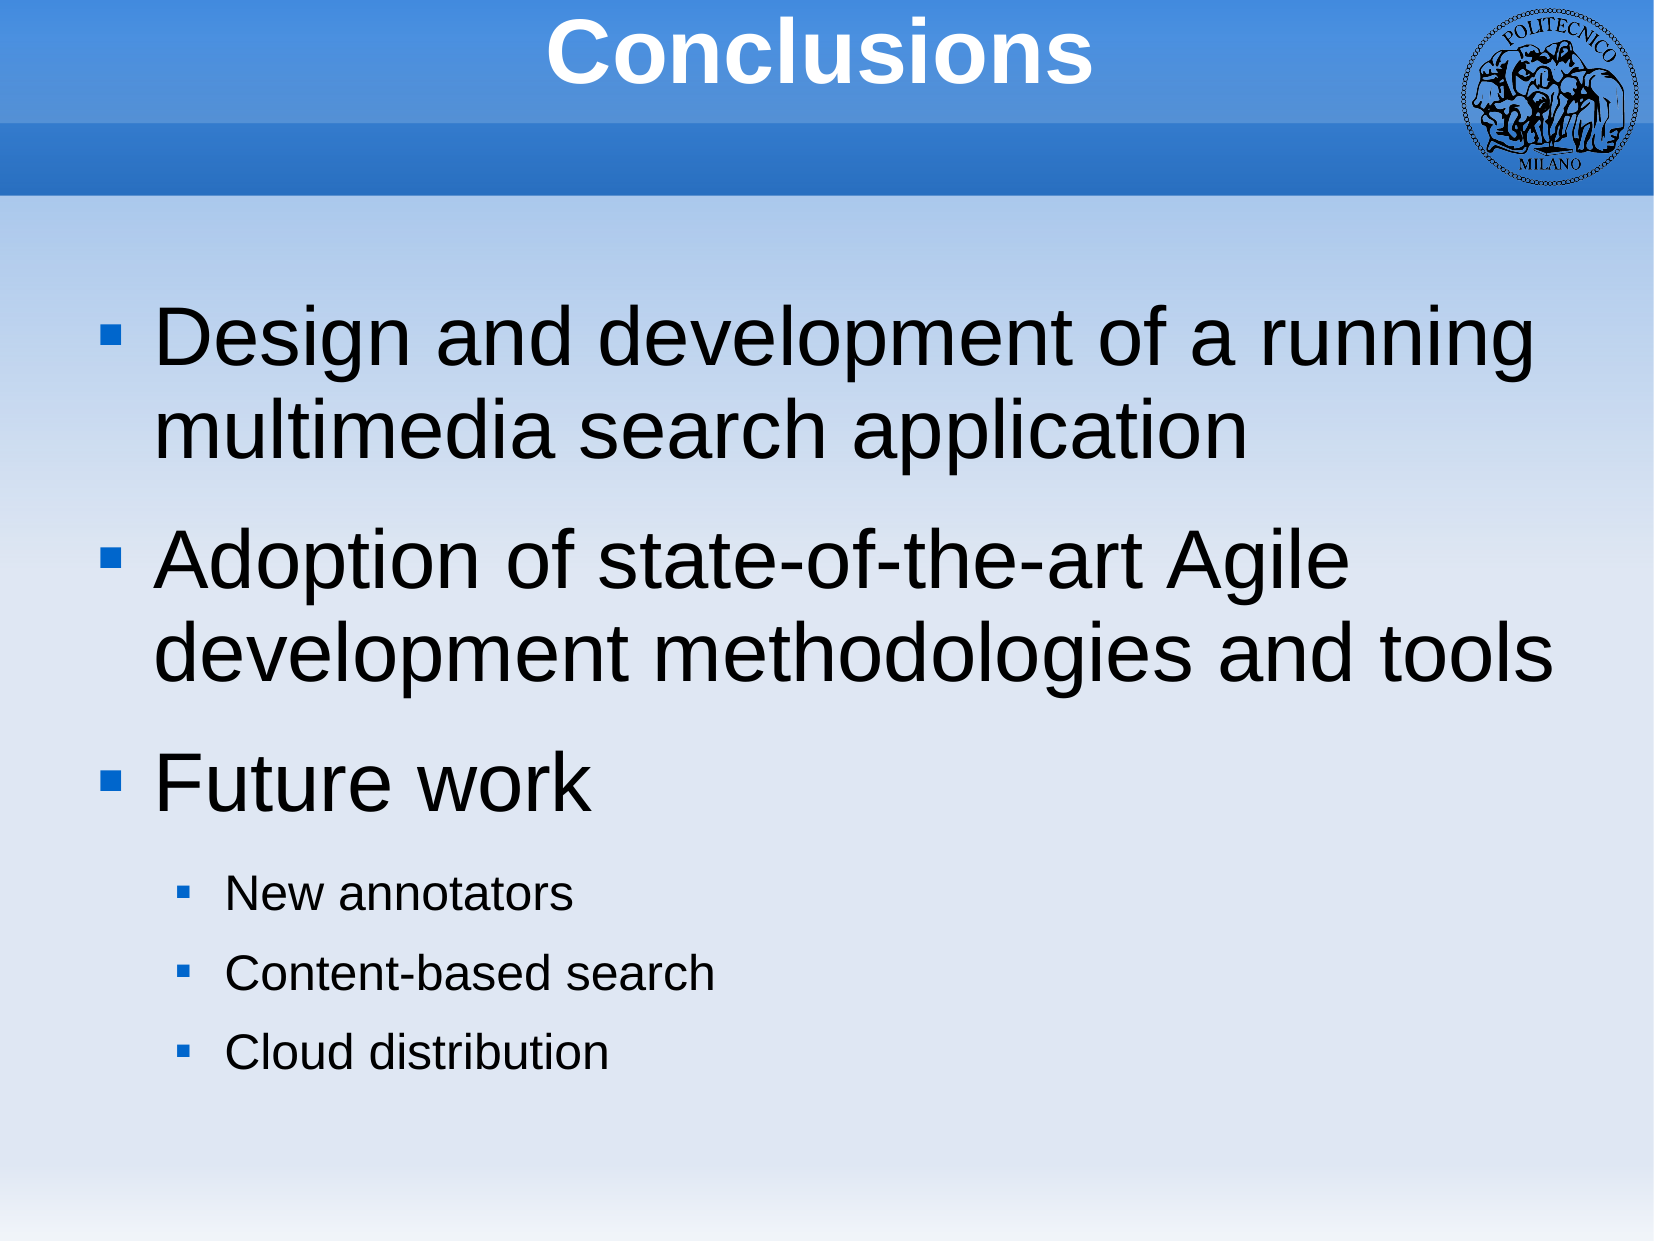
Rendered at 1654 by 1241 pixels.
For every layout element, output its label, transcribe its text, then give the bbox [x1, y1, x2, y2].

title Conclusions [76, 1, 1565, 207]
list Design and development of a running multimedia search application Adoption of state-of-the-art Agile development methodologies and tools Future work New annotators Content-based search Cloud distribution [82, 290, 1571, 1094]
picture [0, 0, 1654, 1241]
